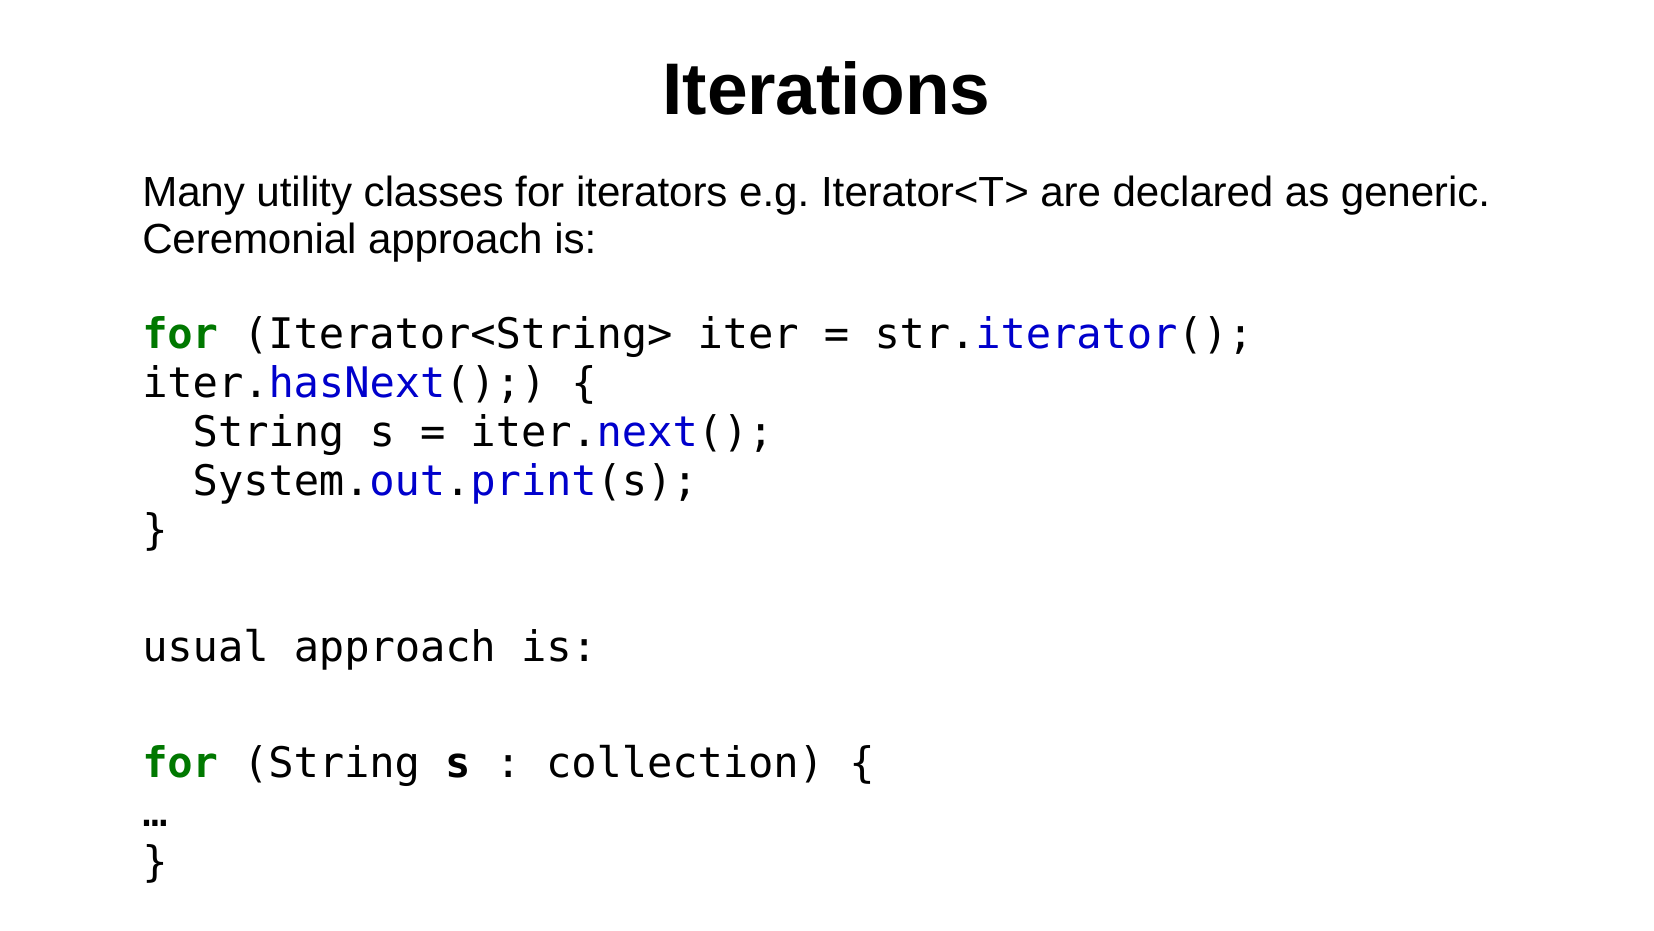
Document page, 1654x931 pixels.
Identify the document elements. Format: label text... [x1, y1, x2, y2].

title Iterations [82, 37, 1571, 142]
list Many utility classes for iterators e.g. Iterator<T> are declared as generic. Ceremonial approach is: for (Iterator<String> iter = str.iterator(); iter.hasNext();) { String s = iter.next(); System.out.print(s); } usual approach is: for (String s : collection) { … } [82, 168, 1538, 889]
